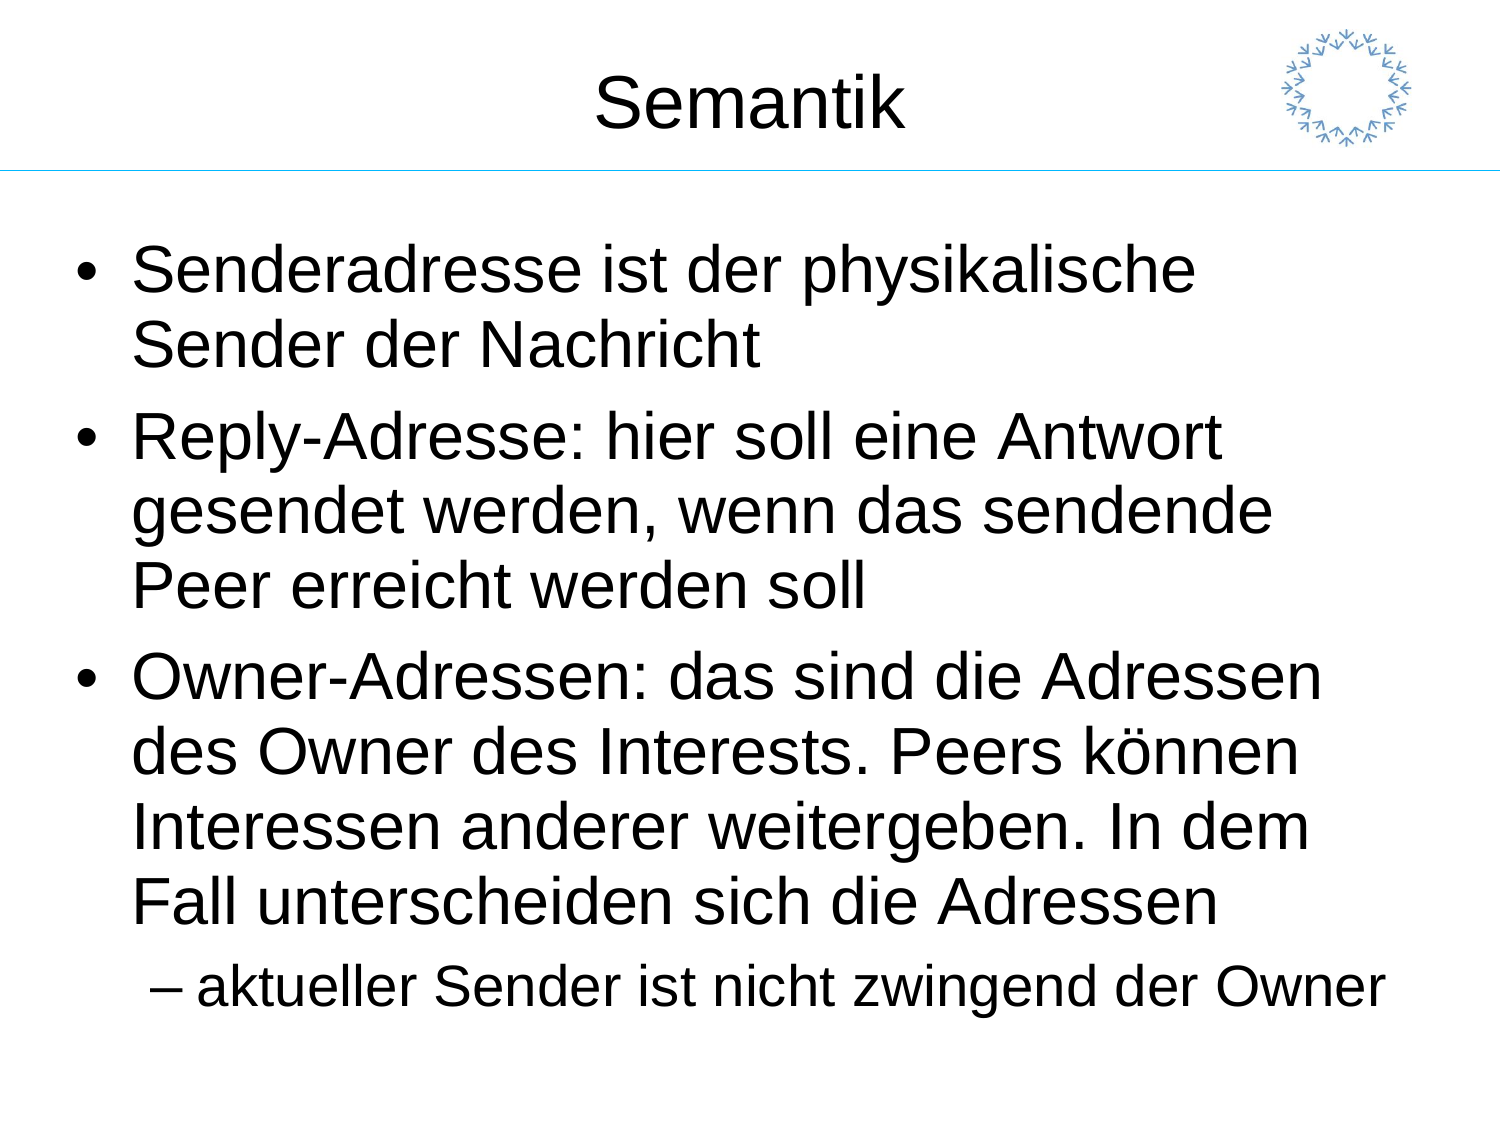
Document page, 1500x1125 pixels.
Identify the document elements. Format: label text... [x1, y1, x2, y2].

picture [1281, 29, 1412, 57]
title Semantik [75, 57, 1426, 148]
list Senderadresse ist der physikalische Sender der Nachricht Reply-Adresse: hier soll eine Antwort gesendet werden, wenn das sendende Peer erreicht werden soll Owner-Adressen: das sind die Adressen des Owner des Interests. Peers können Interessen anderer weitergeben. In dem Fall unterscheiden sich die Adressen aktueller Sender ist nicht zwingend der Owner [75, 232, 1426, 1019]
